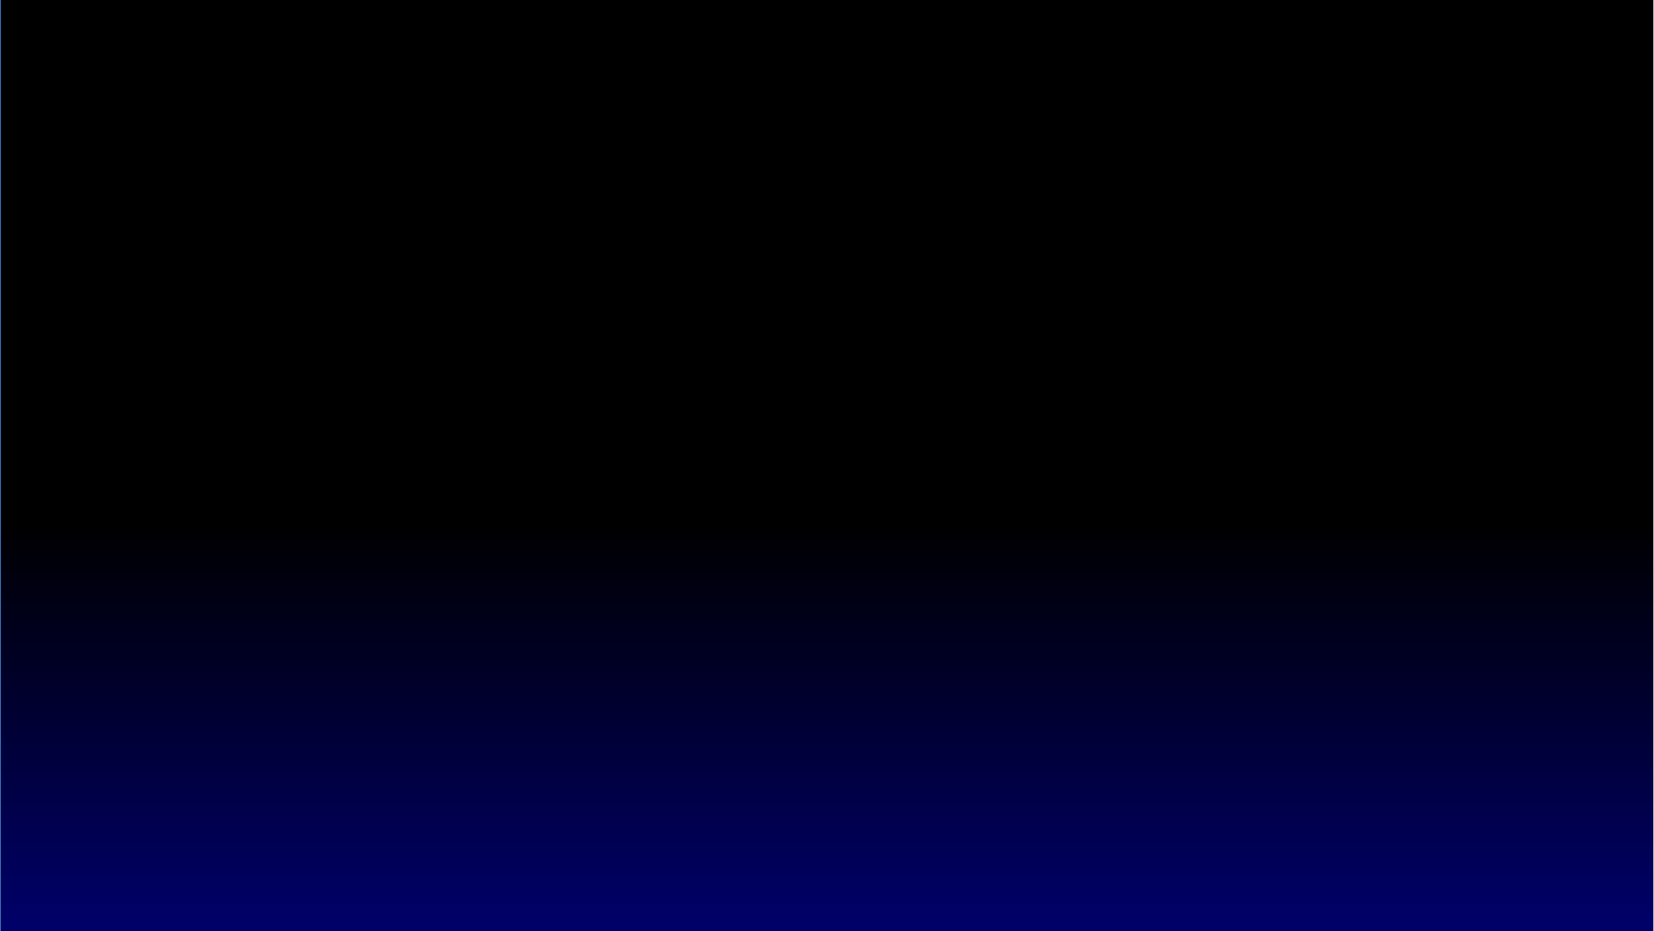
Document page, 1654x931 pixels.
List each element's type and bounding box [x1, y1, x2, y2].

text_box [0, 0, 1654, 931]
